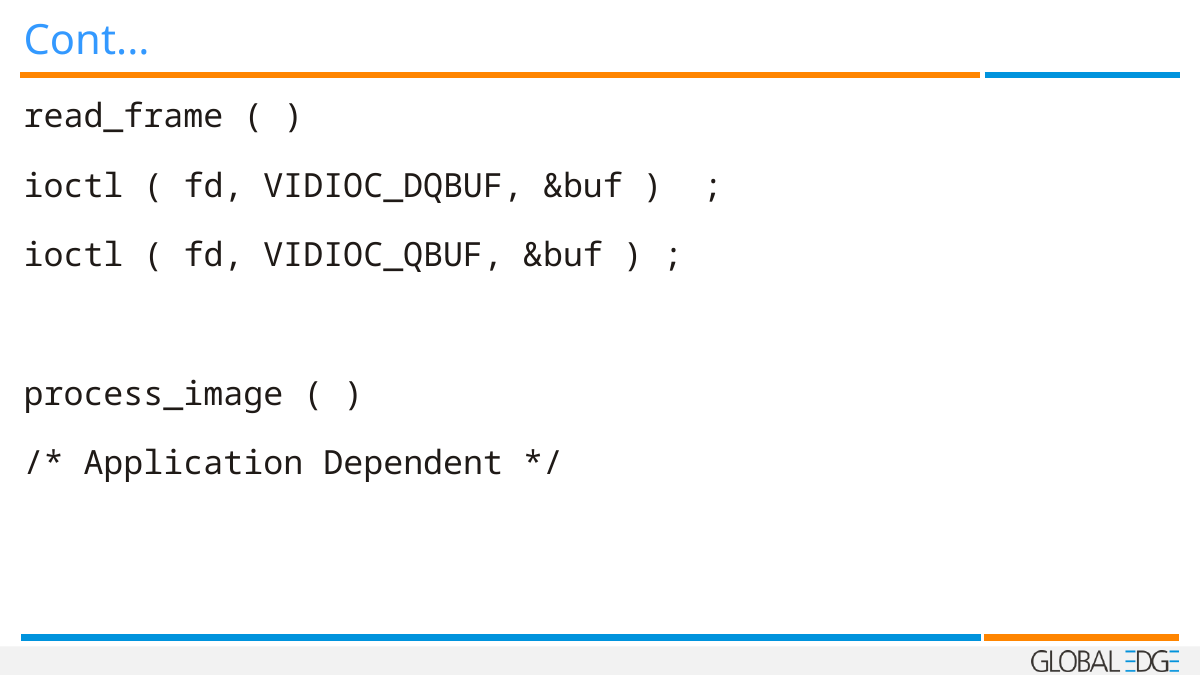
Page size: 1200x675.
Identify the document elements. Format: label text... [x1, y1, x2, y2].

picture [1031, 650, 1179, 672]
list read_frame ( ) ioctl ( fd, VIDIOC_DQBUF, &buf ) ; ioctl ( fd, VIDIOC_QBUF, &buf ) ; process_image ( ) /* Application Dependent */ [23, 94, 1170, 626]
text_box Cont... [23, 13, 191, 63]
